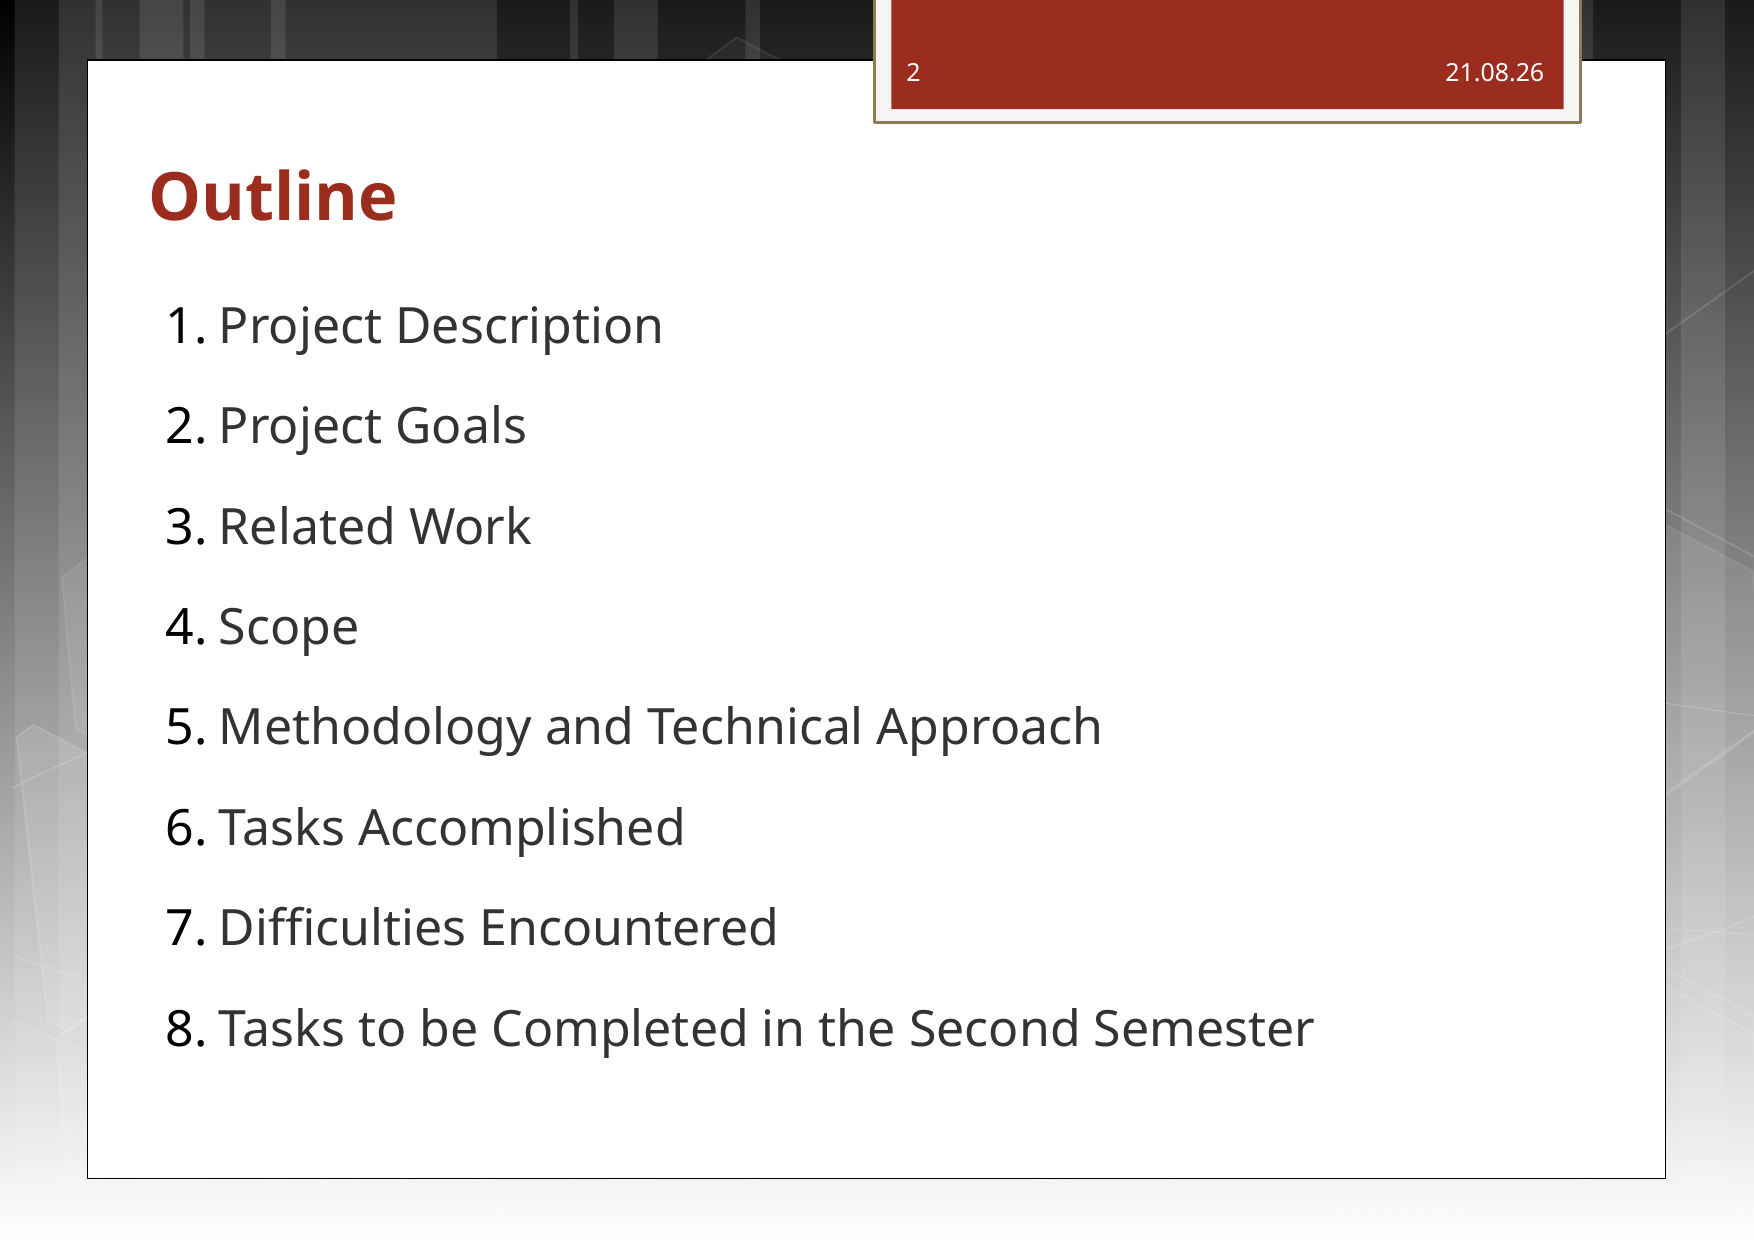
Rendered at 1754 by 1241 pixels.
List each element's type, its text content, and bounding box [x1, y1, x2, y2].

list Project Description Project Goals Related Work Scope Methodology and Technical Approach Tasks Accomplished Difficulties Encountered Tasks to be Completed in the Second Semester [88, 289, 1664, 1175]
title Outline [88, 132, 1664, 257]
